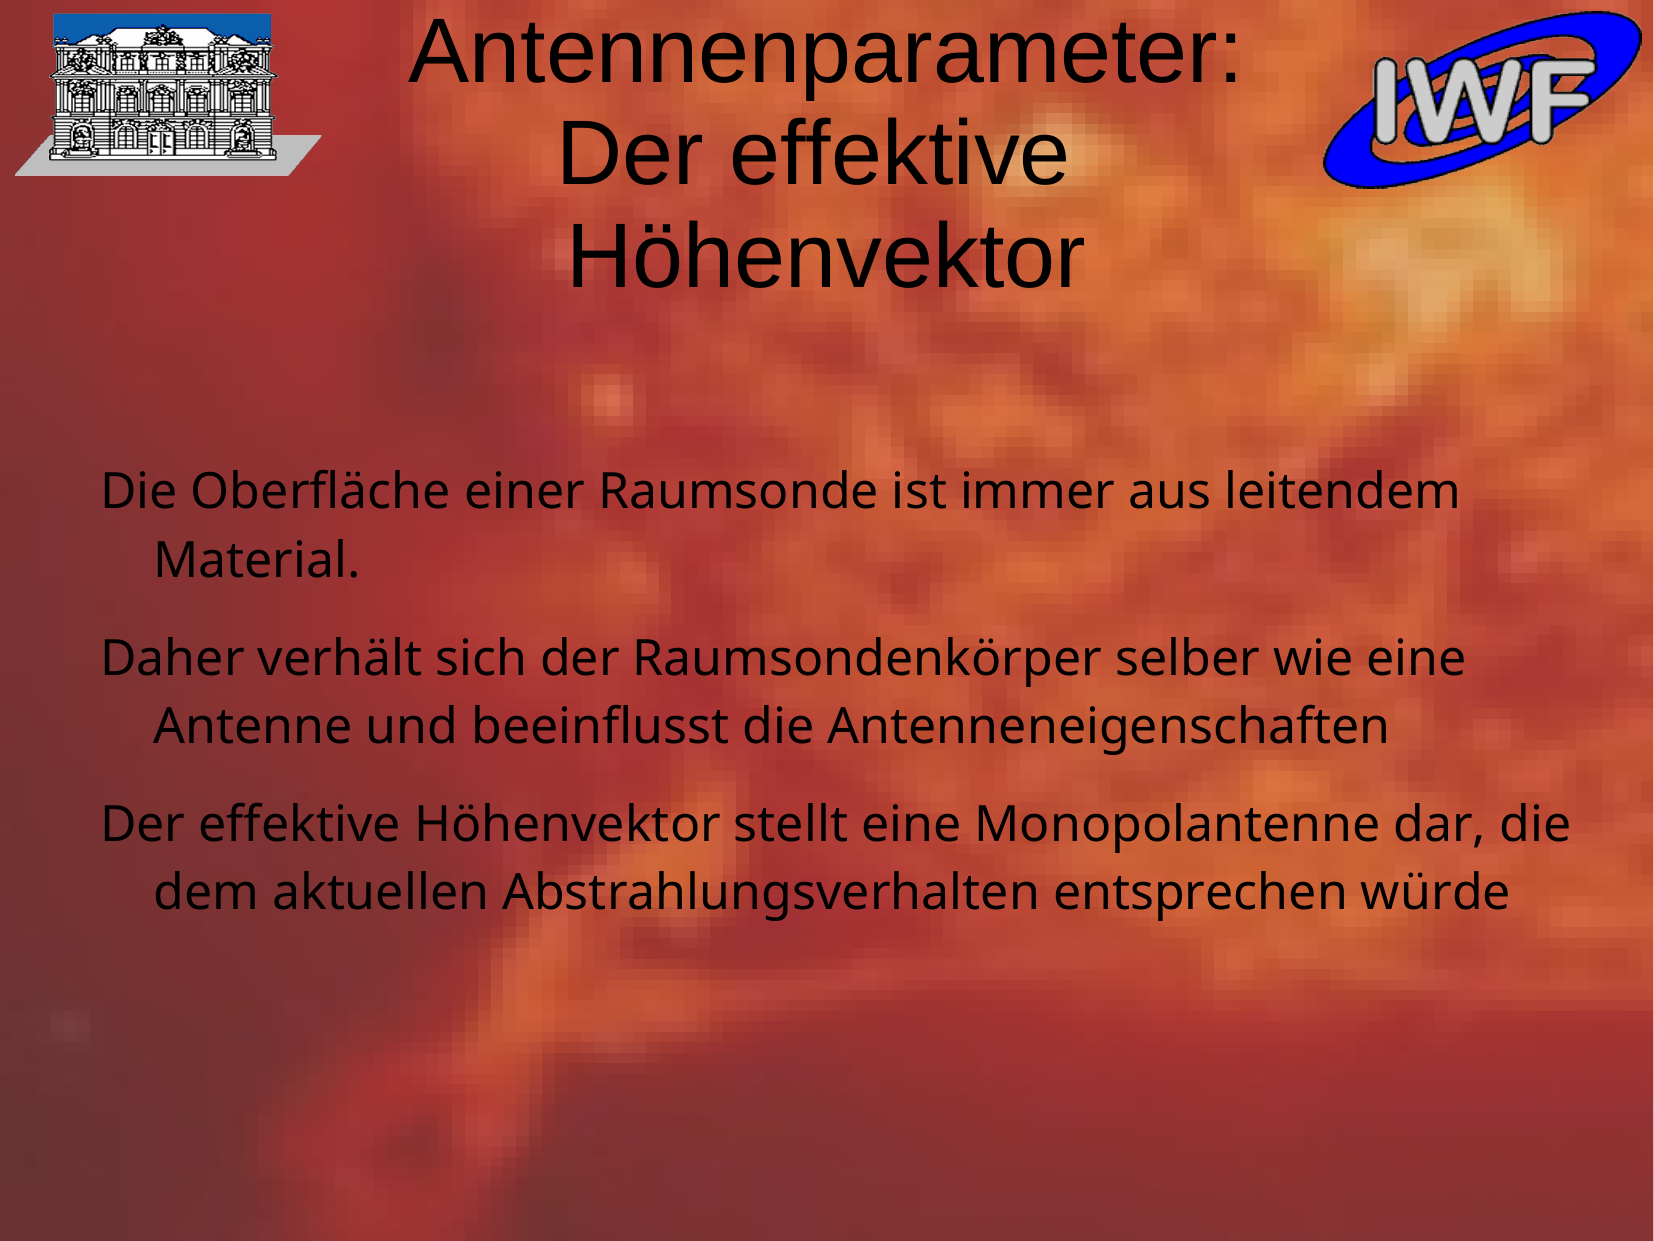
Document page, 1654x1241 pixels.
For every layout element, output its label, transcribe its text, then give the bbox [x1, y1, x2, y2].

picture [0, 0, 1654, 1241]
list Die Oberfläche einer Raumsonde ist immer aus leitendem Material. Daher verhält sich der Raumsondenkörper selber wie eine Antenne und beeinflusst die Antenneneigenschaften Der effektive Höhenvektor stellt eine Monopolantenne dar, die dem aktuellen Abstrahlungsverhalten entsprechen würde [82, 455, 1595, 1241]
title Antennenparameter: Der effektive Höhenvektor [82, 0, 1571, 307]
